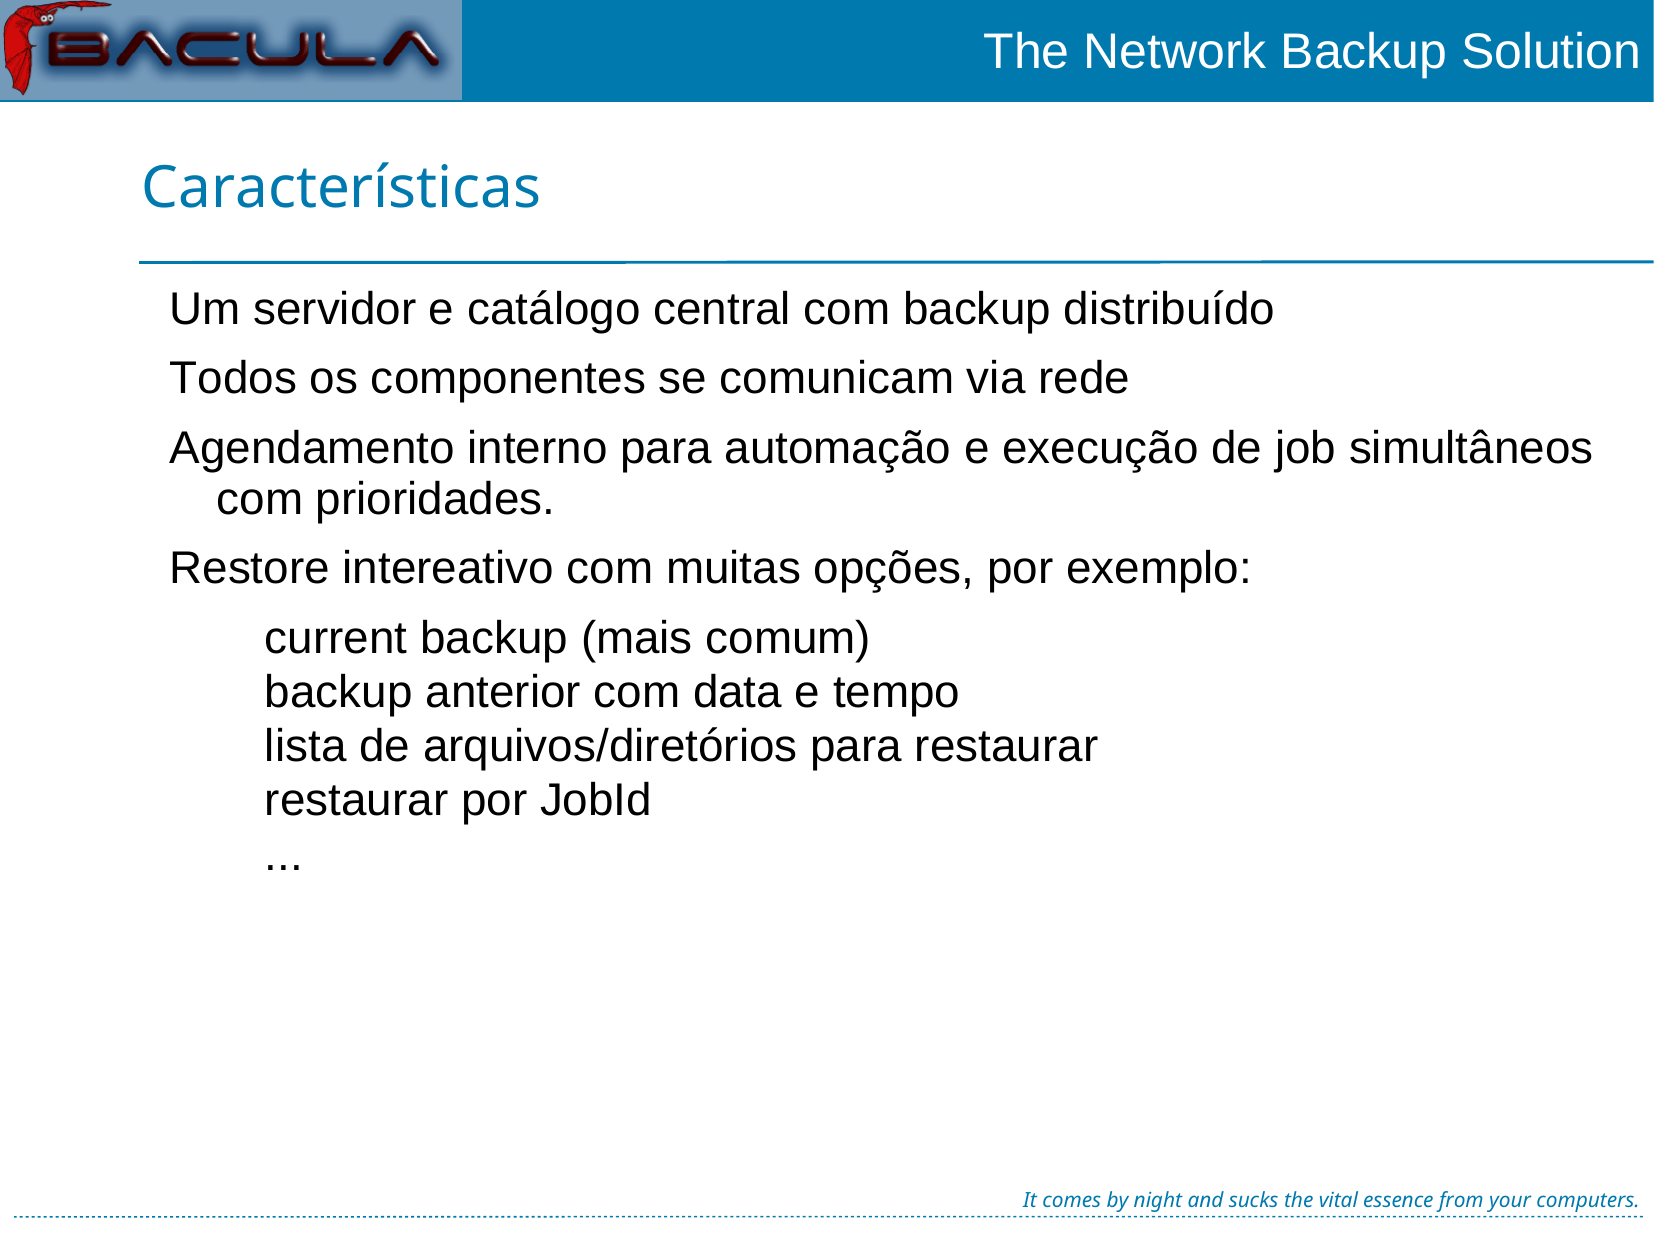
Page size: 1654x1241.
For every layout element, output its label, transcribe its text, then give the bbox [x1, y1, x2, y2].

picture [0, 0, 461, 99]
list Um servidor e catálogo central com backup distribuído Todos os componentes se comunicam via rede Agendamento interno para automação e execução de job simultâneos com prioridades. Restore intereativo com muitas opções, por exemplo: current backup (mais comum) backup anterior com data e tempo lista de arquivos/diretórios para restaurar restaurar por JobId ... [75, 283, 1613, 1154]
title Características [141, 112, 1501, 226]
